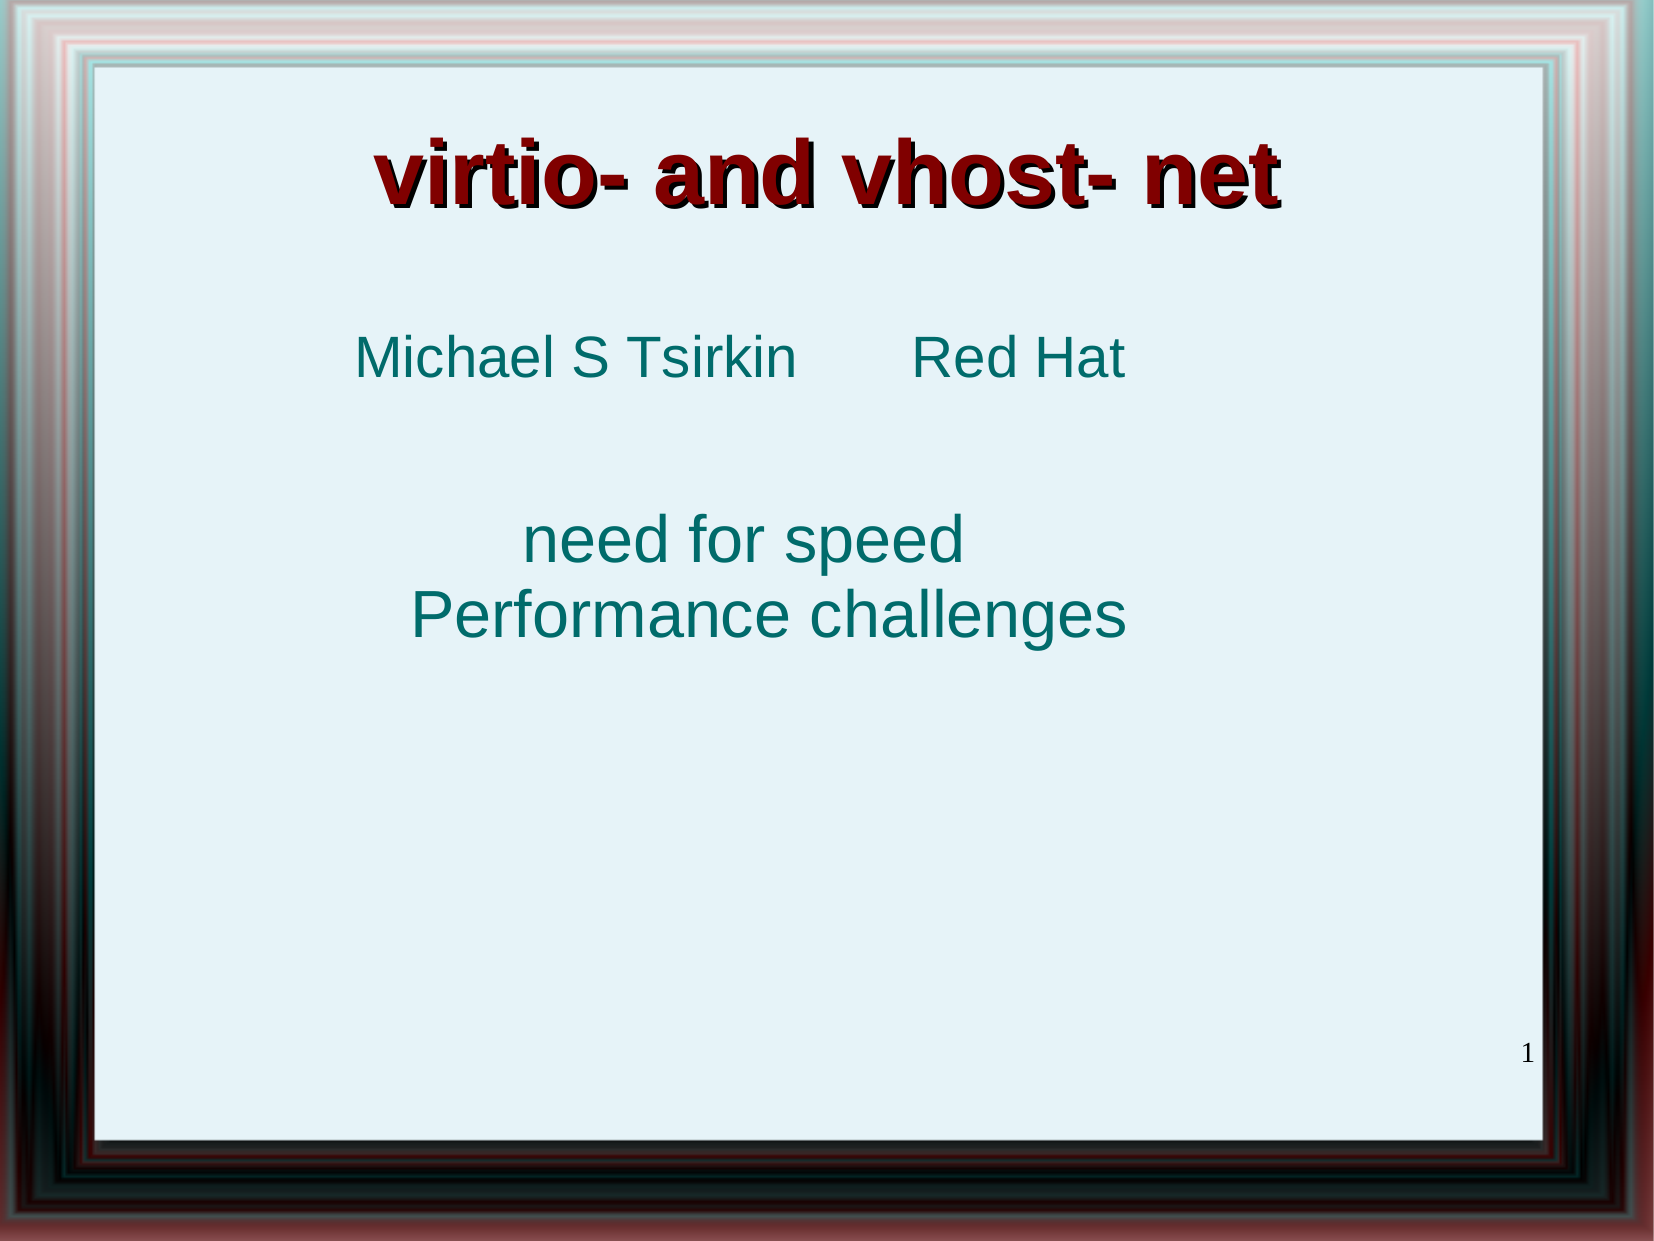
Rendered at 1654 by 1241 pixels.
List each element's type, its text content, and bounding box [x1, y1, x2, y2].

picture [0, 0, 1654, 1241]
list Michael S Tsirkin Red Hat need for speed Performance challenges [118, 324, 1506, 931]
title virtio- and vhost- net [118, 88, 1536, 257]
